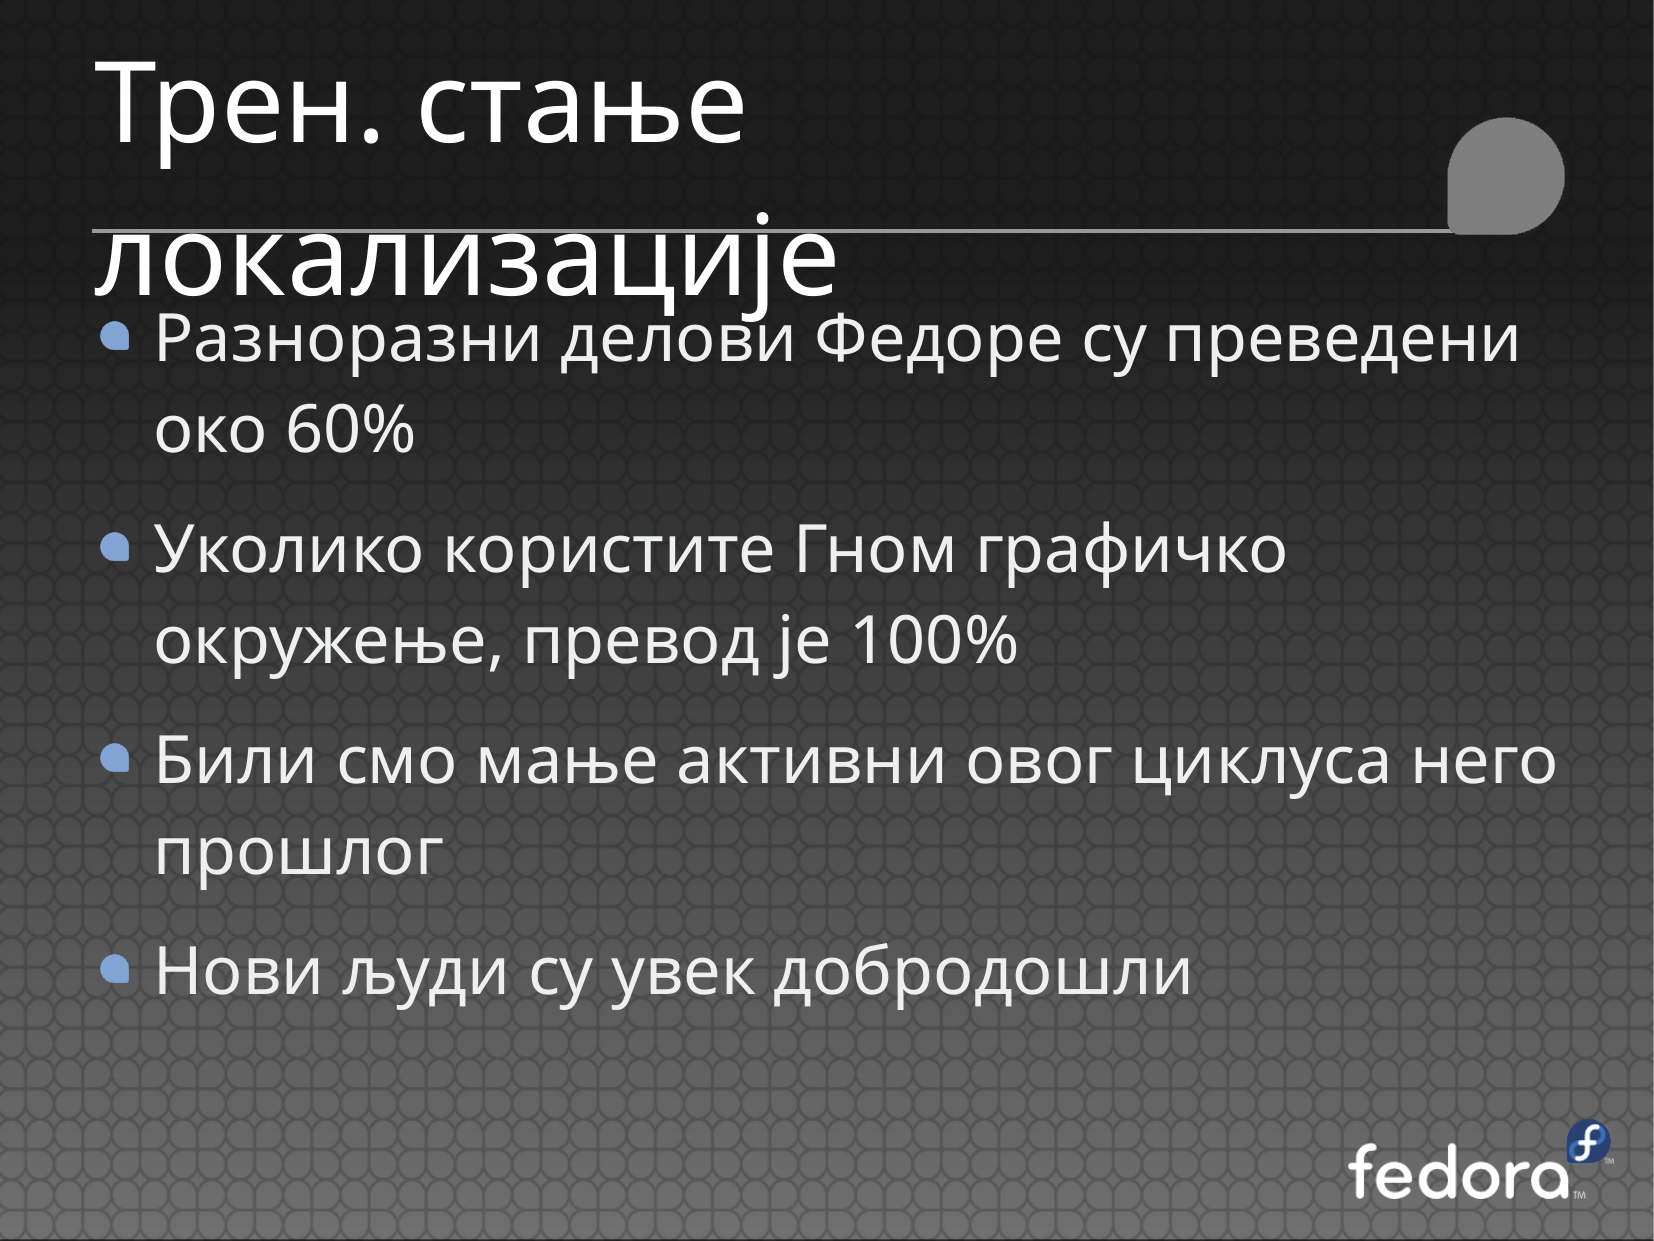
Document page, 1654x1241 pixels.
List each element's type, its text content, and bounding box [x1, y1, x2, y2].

list Разноразни делови Федоре су преведени око 60% Уколико користите Гном графичко окружење, превод је 100% Били смо мање активни овог циклуса него прошлог Нови људи су увек добродошли [82, 290, 1571, 1094]
title Трен. стање локализације [94, 100, 1426, 251]
picture [0, 0, 1654, 1241]
